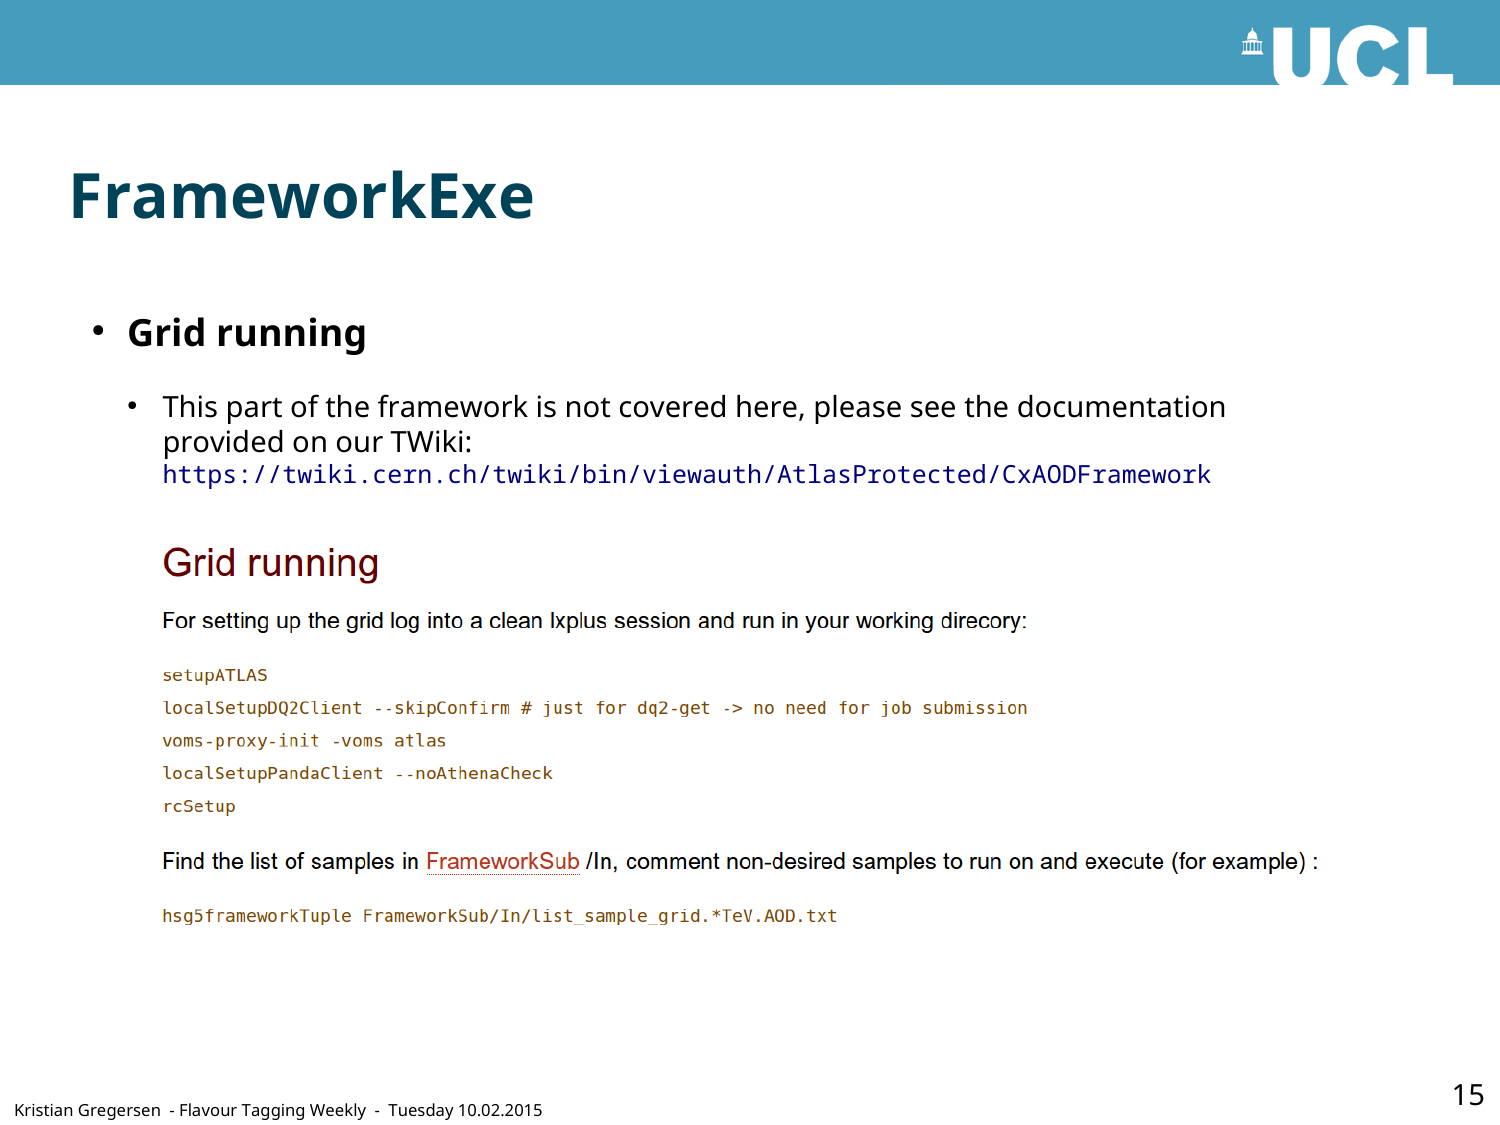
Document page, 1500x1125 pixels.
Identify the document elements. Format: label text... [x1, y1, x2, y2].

picture [147, 539, 1353, 939]
title FrameworkExe [54, 148, 1447, 378]
text_box Grid running This part of the framework is not covered here, please see the documentation provided on our TWiki: https://twiki.cern.ch/twiki/bin/viewauth/AtlasProtected/CxAODFramework [76, 378, 1317, 1101]
picture [0, 0, 1500, 85]
